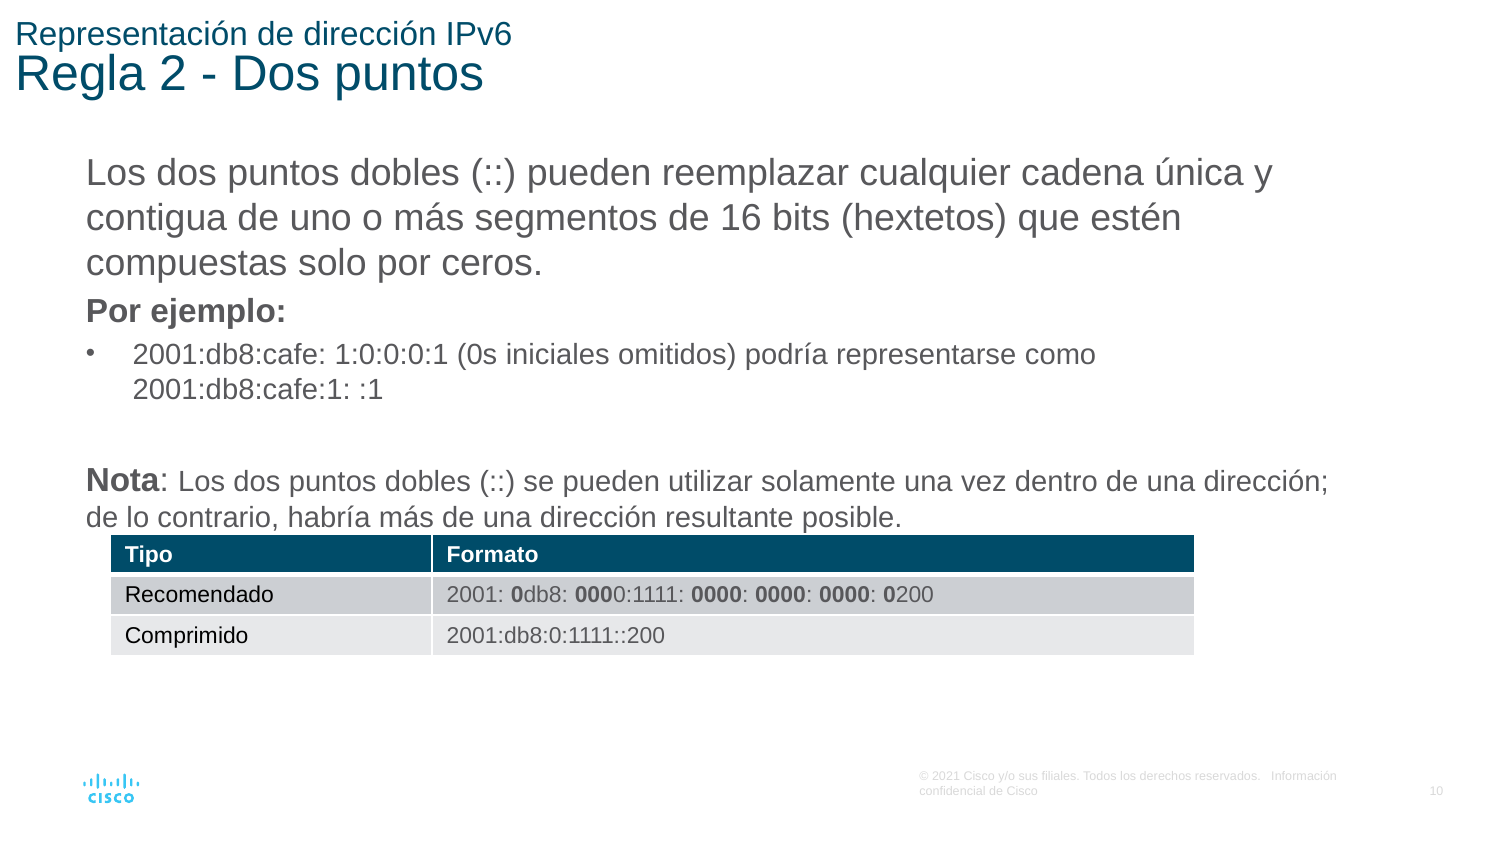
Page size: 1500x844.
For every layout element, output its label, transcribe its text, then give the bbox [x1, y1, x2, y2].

table_cell Recomendado [111, 577, 431, 614]
title Representación de dirección IPv6 Regla 2 - Dos puntos [0, 0, 1369, 121]
table_header Formato [433, 535, 1194, 572]
table_header Tipo [111, 535, 431, 572]
table_cell Comprimido [111, 616, 431, 655]
list Los dos puntos dobles (::) pueden reemplazar cualquier cadena única y contigua de uno o más segmentos de 16 bits (hextetos) que estén compuestas solo por ceros. Por ejemplo: 2001:db8:cafe: 1:0:0:0:1 (0s iniciales omitidos) podría representarse como 2001:db8:cafe:1: :1 Nota: Los dos puntos dobles (::) se pueden utilizar solamente una vez dentro de una dirección; de lo contrario, habría más de una dirección resultante posible. [70, 140, 1369, 534]
table_cell 2001: 0db8: 0000:1111: 0000: 0000: 0000: 0200 [433, 577, 1194, 614]
table_cell 2001:db8:0:1111::200 [433, 616, 1194, 655]
